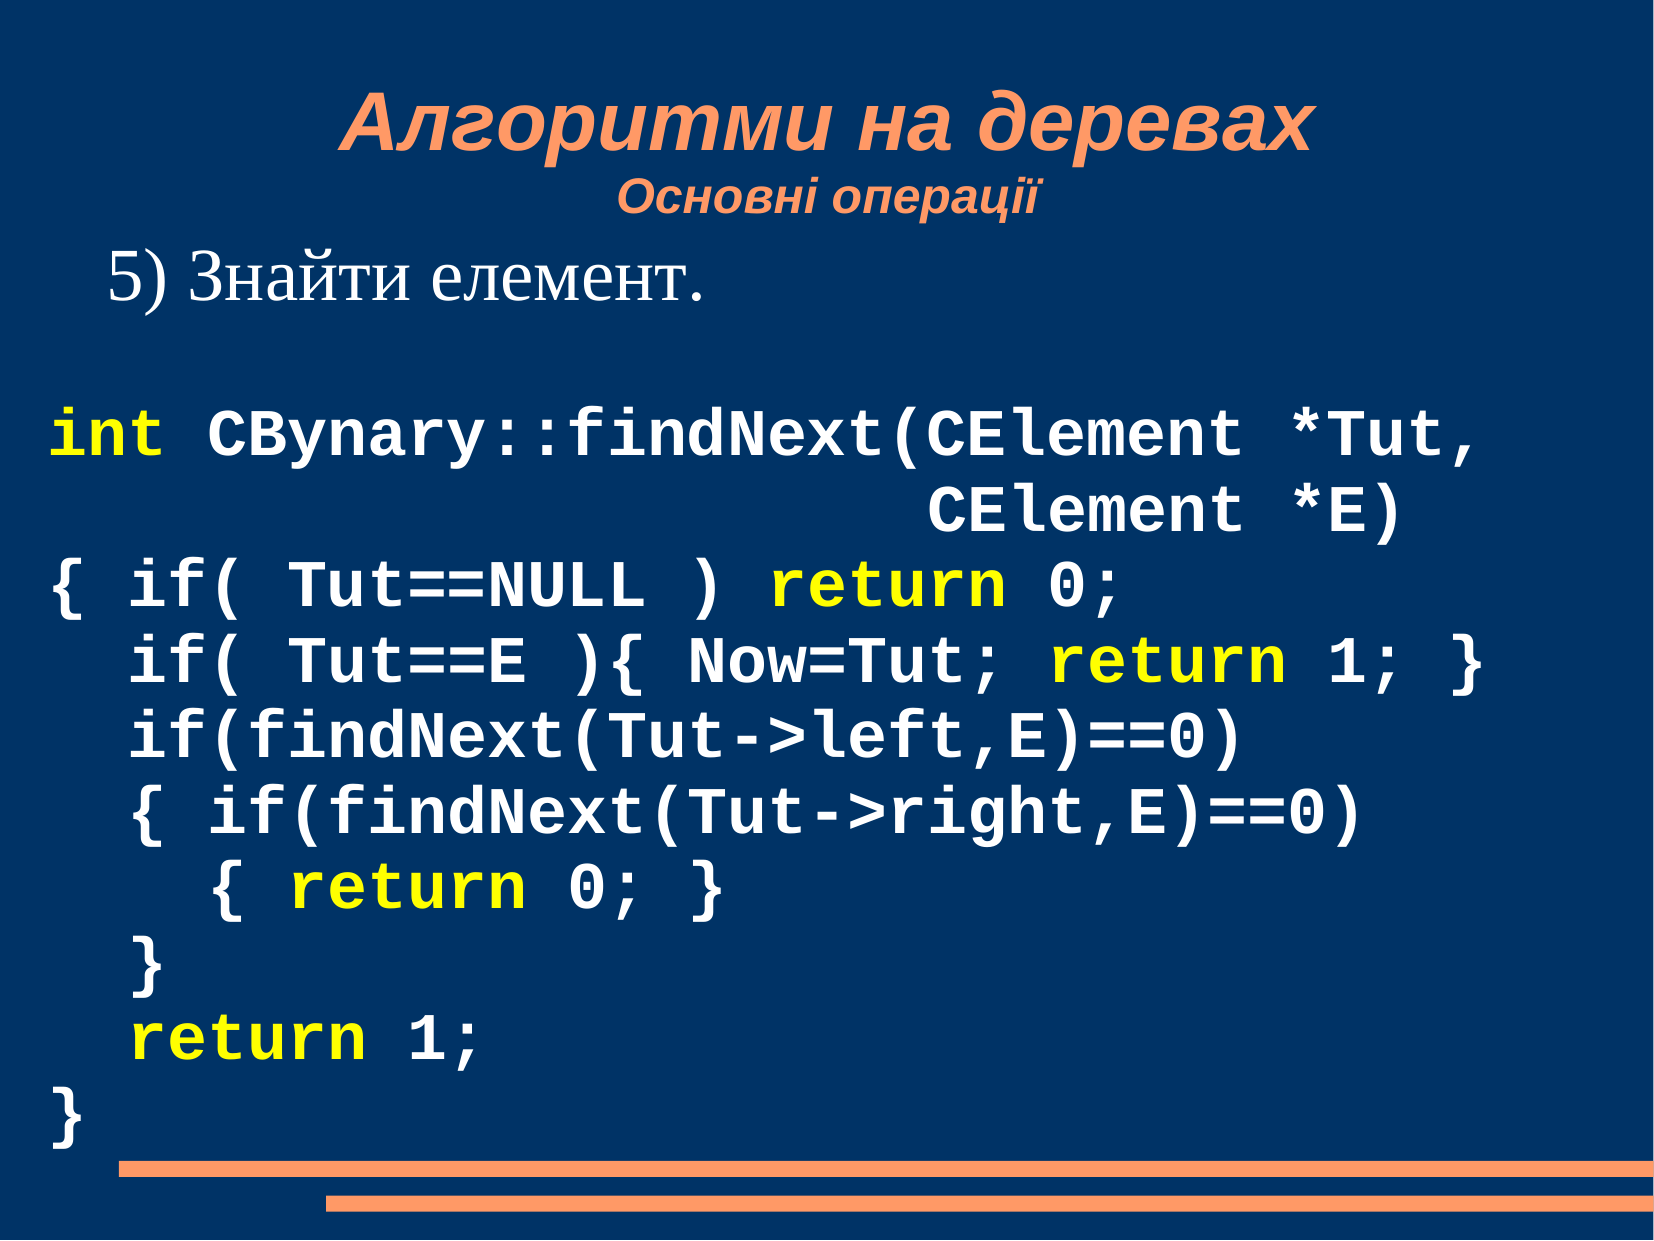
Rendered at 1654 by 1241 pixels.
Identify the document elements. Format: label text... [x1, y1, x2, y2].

title Алгоритми на деревах Основні операції [121, 46, 1534, 233]
subtitle 5) Знайти елемент. int CBynary::findNext(CElement *Tut, CElement *E) { if( Tut==NULL ) return 0; if( Tut==E ){ Now=Tut; return 1; } if(findNext(Tut->left,E)==0) { if(findNext(Tut->right,E)==0) { return 0; } } return 1; } [47, 233, 1607, 1156]
